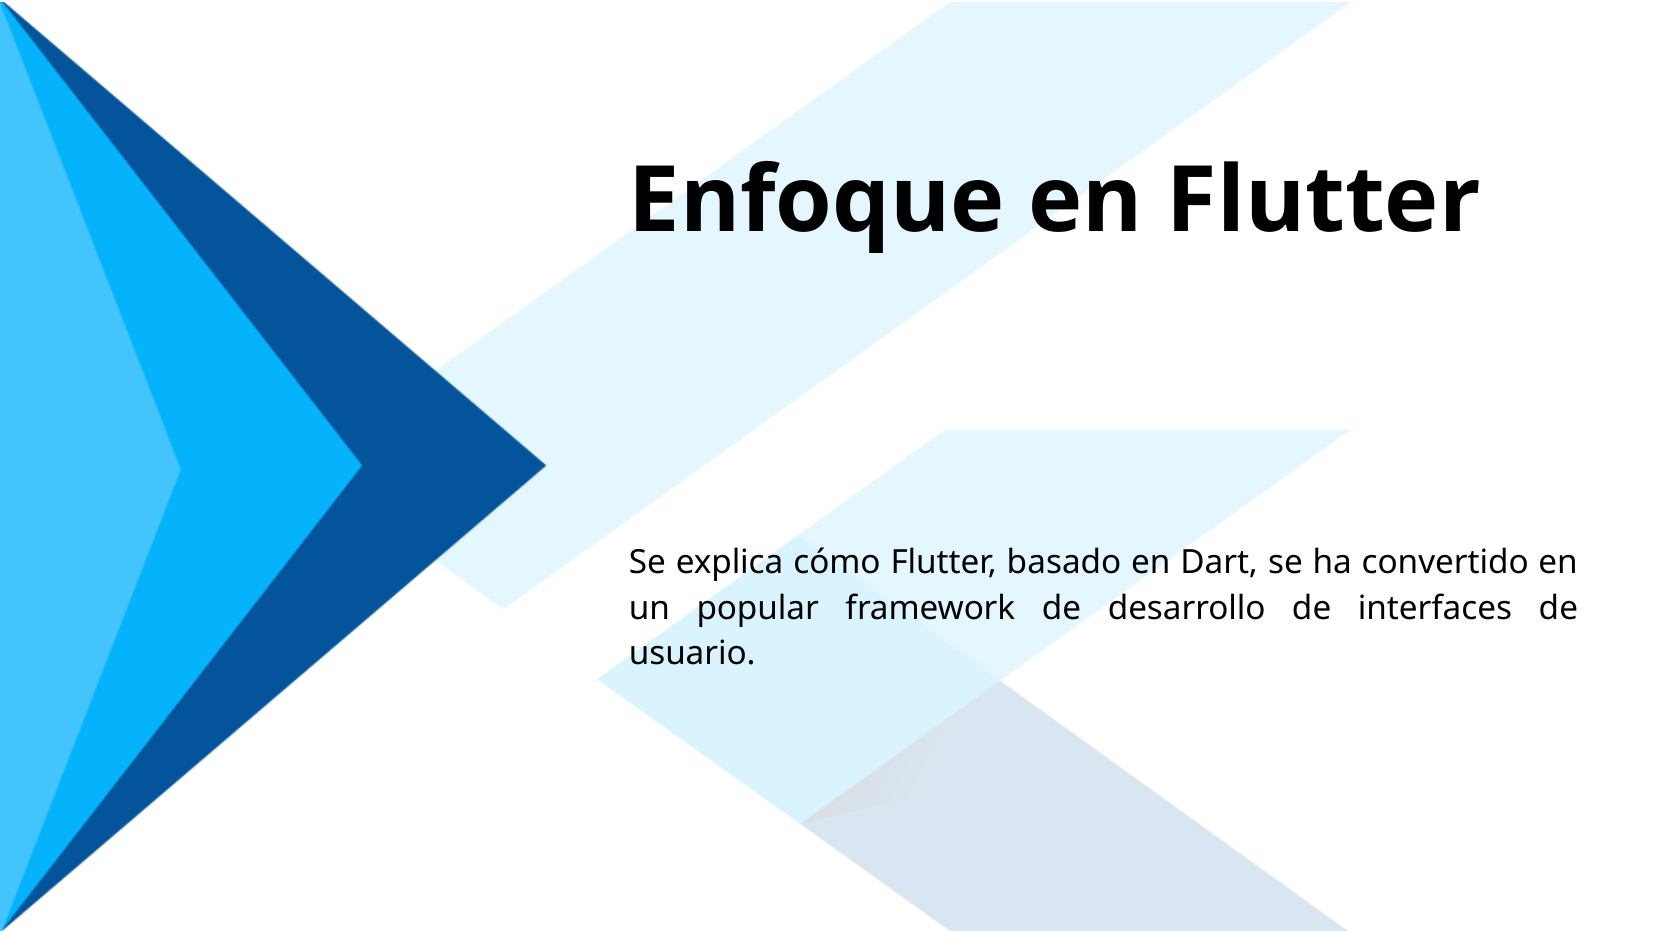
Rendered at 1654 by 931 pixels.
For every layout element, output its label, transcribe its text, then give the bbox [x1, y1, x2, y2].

text_box Enfoque en Flutter [614, 126, 1595, 402]
text_box Se explica cómo Flutter, basado en Dart, se ha convertido en un popular framework de desarrollo de interfaces de usuario. [614, 531, 1595, 813]
picture [0, 2, 1654, 931]
